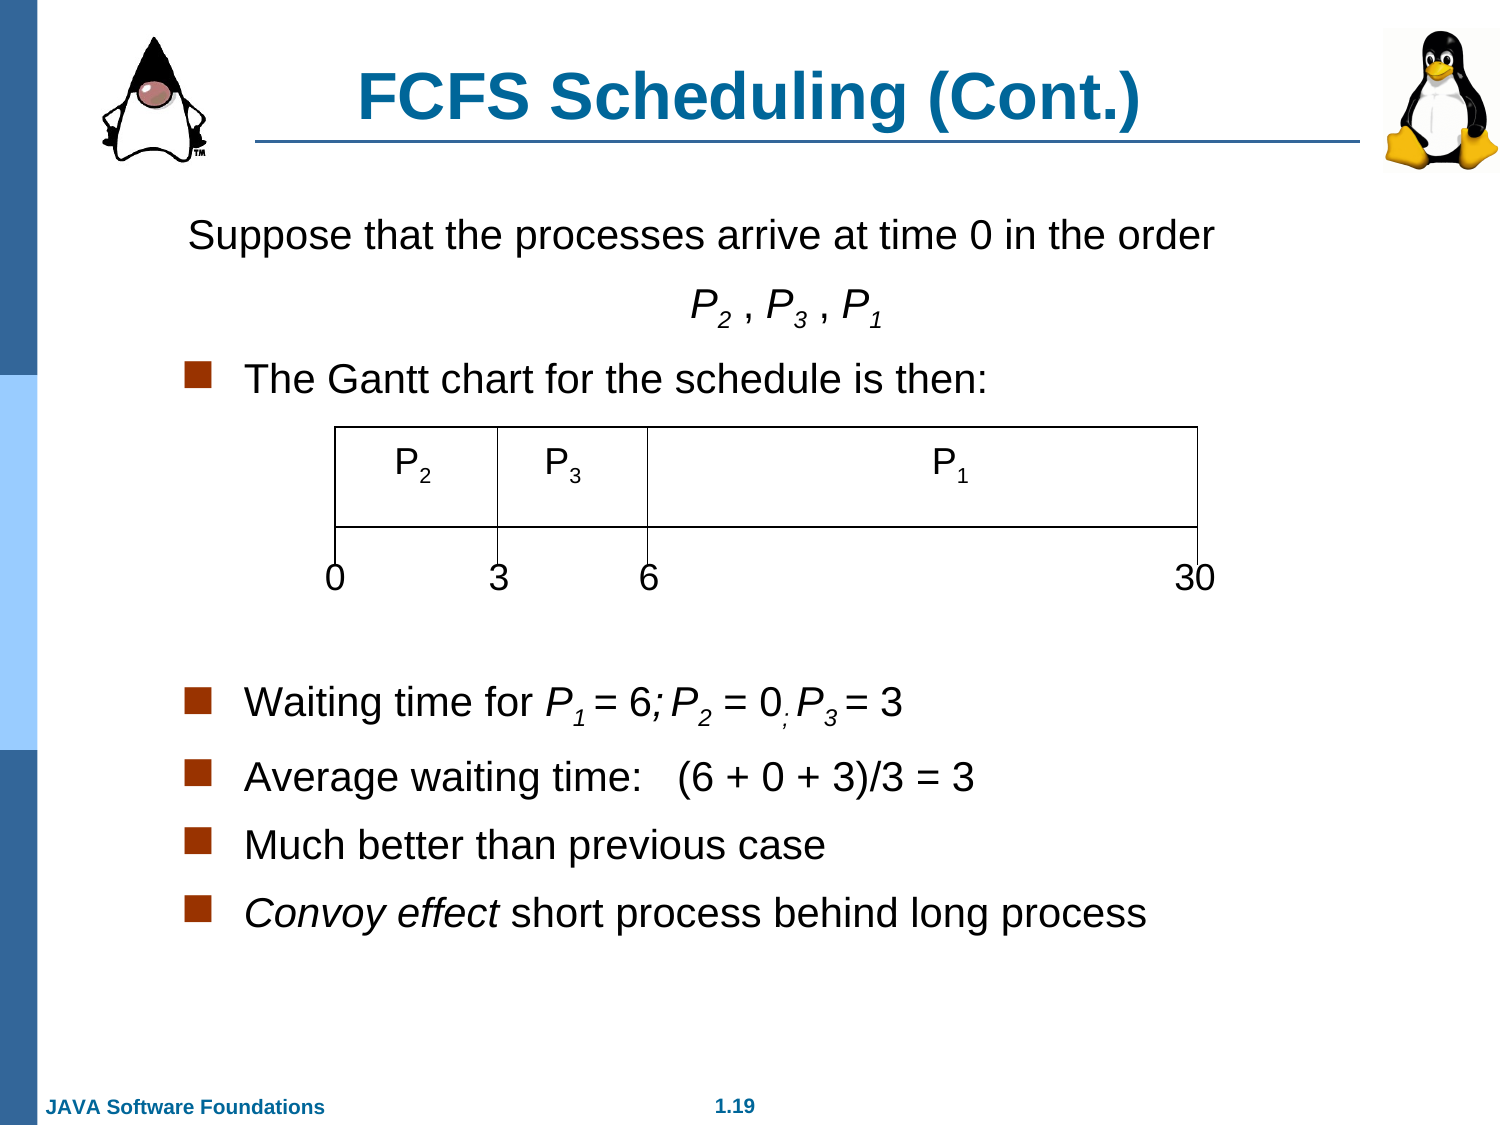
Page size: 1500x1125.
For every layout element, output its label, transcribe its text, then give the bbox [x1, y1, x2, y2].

text_box 6 [623, 545, 675, 606]
text_box 3 [473, 545, 525, 606]
text_box [648, 427, 1198, 528]
title FCFS Scheduling (Cont.) [75, 44, 1426, 141]
text_box P1 [917, 428, 984, 496]
text_box 0 [310, 545, 361, 606]
text_box 30 [1152, 545, 1238, 606]
text_box P2 [379, 428, 447, 496]
list Suppose that the processes arrive at time 0 in the order P2 , P3 , P1 The Gantt chart for the schedule is then: Waiting time for P1 = 6; P2 = 0; P3 = 3 Average waiting time: (6 + 0 + 3)/3 = 3 Much better than previous case Convoy effect short process behind long process [172, 200, 1340, 944]
picture [54, 0, 255, 200]
text_box [334, 427, 497, 528]
text_box P3 [529, 428, 597, 496]
text_box [498, 427, 647, 528]
picture [1383, 28, 1500, 173]
